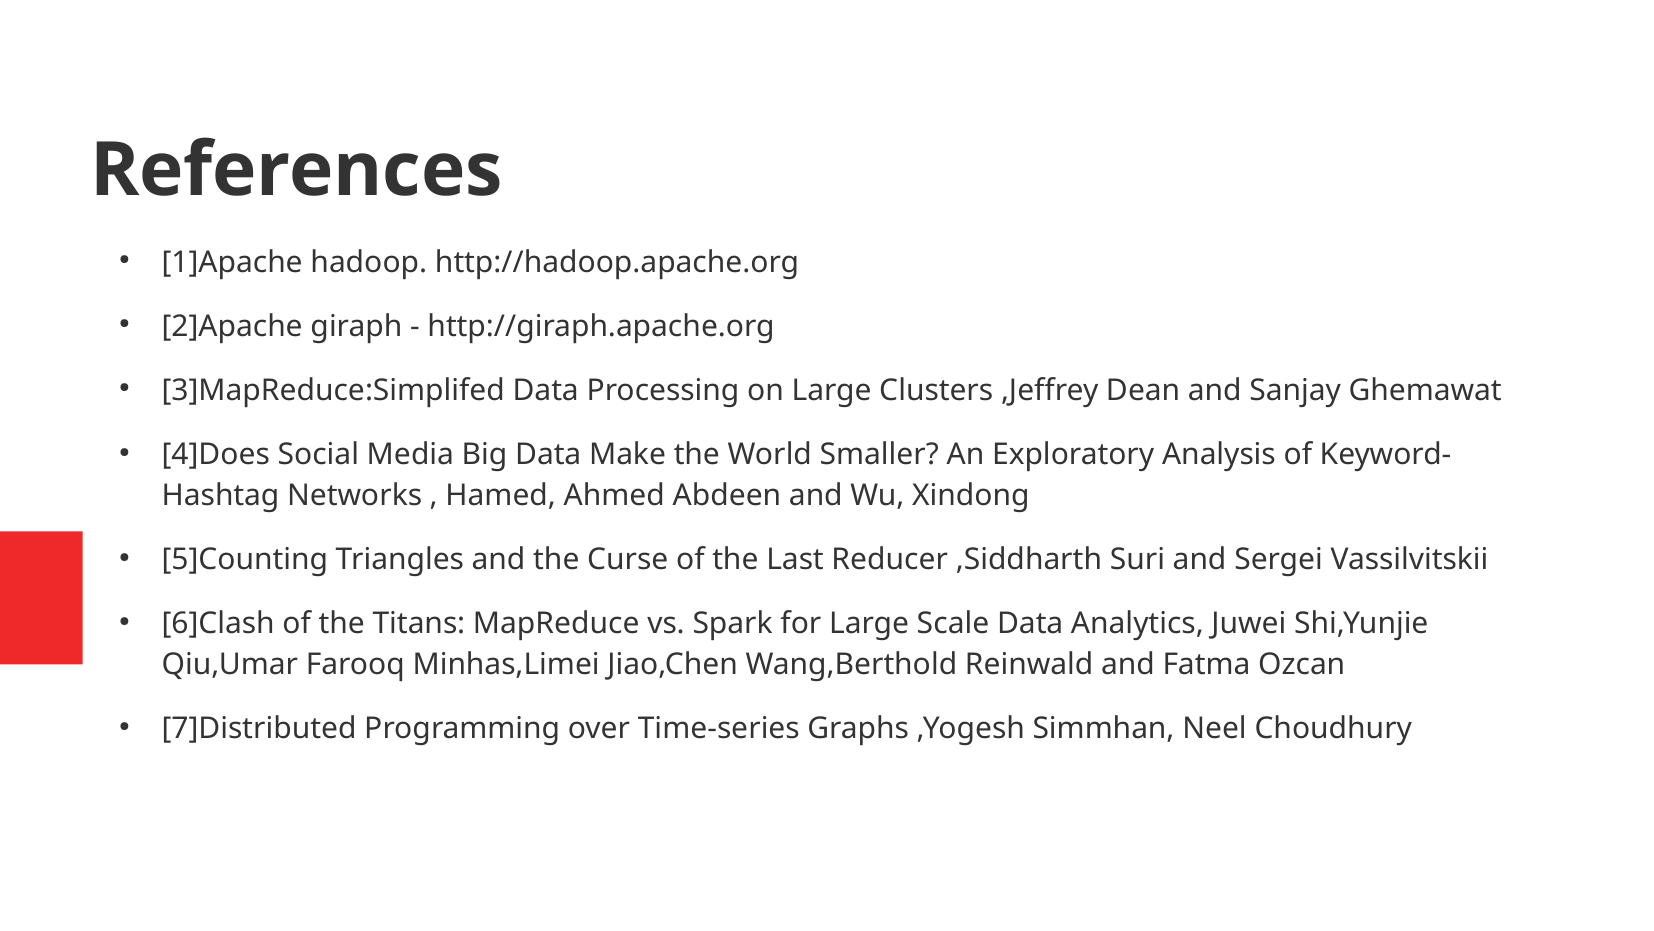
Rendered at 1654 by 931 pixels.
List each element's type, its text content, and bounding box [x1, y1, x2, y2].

list [1]Apache hadoop. http://hadoop.apache.org [2]Apache giraph - http://giraph.apache.org [3]MapReduce:Simplifed Data Processing on Large Clusters ,Jeffrey Dean and Sanjay Ghemawat [4]Does Social Media Big Data Make the World Smaller? An Exploratory Analysis of Keyword-Hashtag Networks , Hamed, Ahmed Abdeen and Wu, Xindong [5]Counting Triangles and the Curse of the Last Reducer ,Siddharth Suri and Sergei Vassilvitskii [6]Clash of the Titans: MapReduce vs. Spark for Large Scale Data Analytics, Juwei Shi,Yunjie Qiu,Umar Farooq Minhas,Limei Jiao,Chen Wang,Berthold Reinwald and Fatma Ozcan [7]Distributed Programming over Time-series Graphs ,Yogesh Simmhan, Neel Choudhury [105, 240, 1511, 780]
title References [90, 77, 1496, 256]
